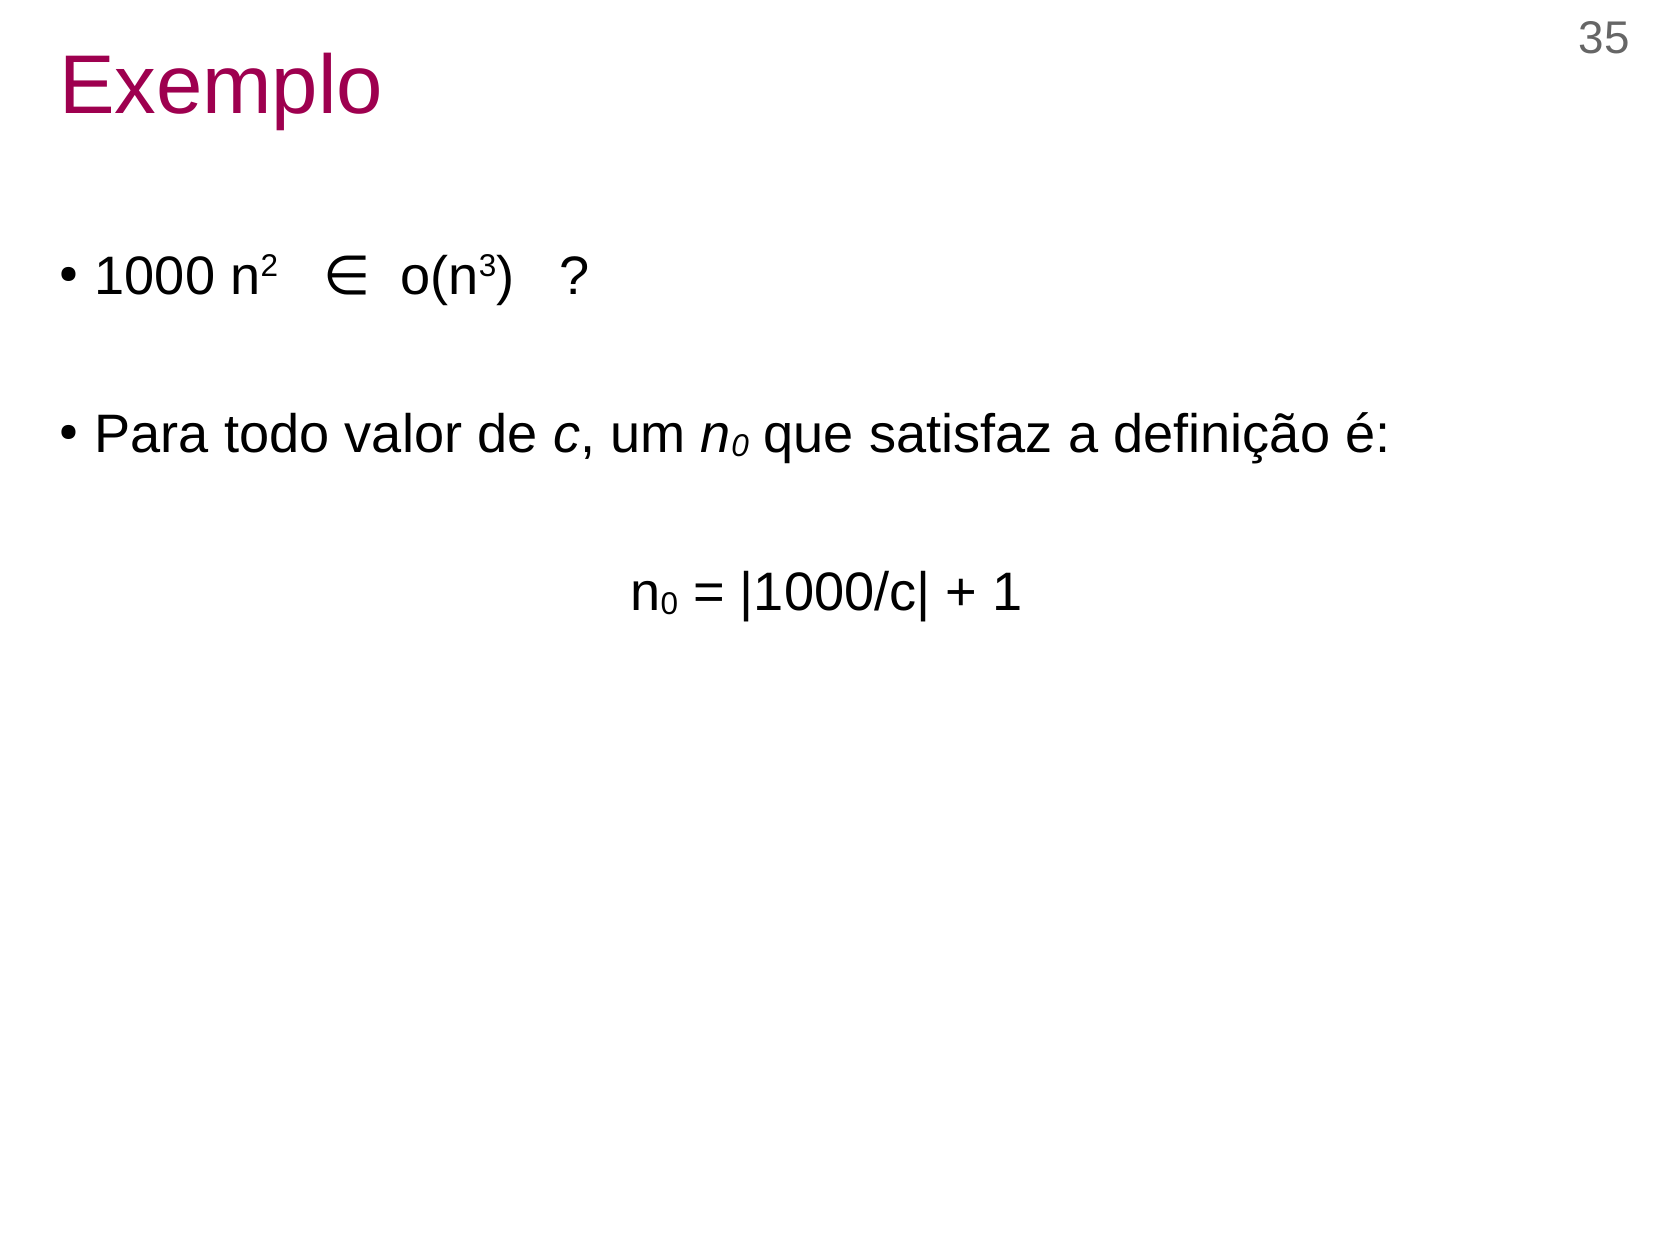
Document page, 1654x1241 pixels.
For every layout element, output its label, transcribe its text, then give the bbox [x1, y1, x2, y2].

title Exemplo [59, 29, 1595, 148]
list 1000 n2 ∈ o(n3) ? Para todo valor de c, um n0 que satisfaz a definição é: n0 = |1000/c| + 1 [59, 236, 1595, 1211]
